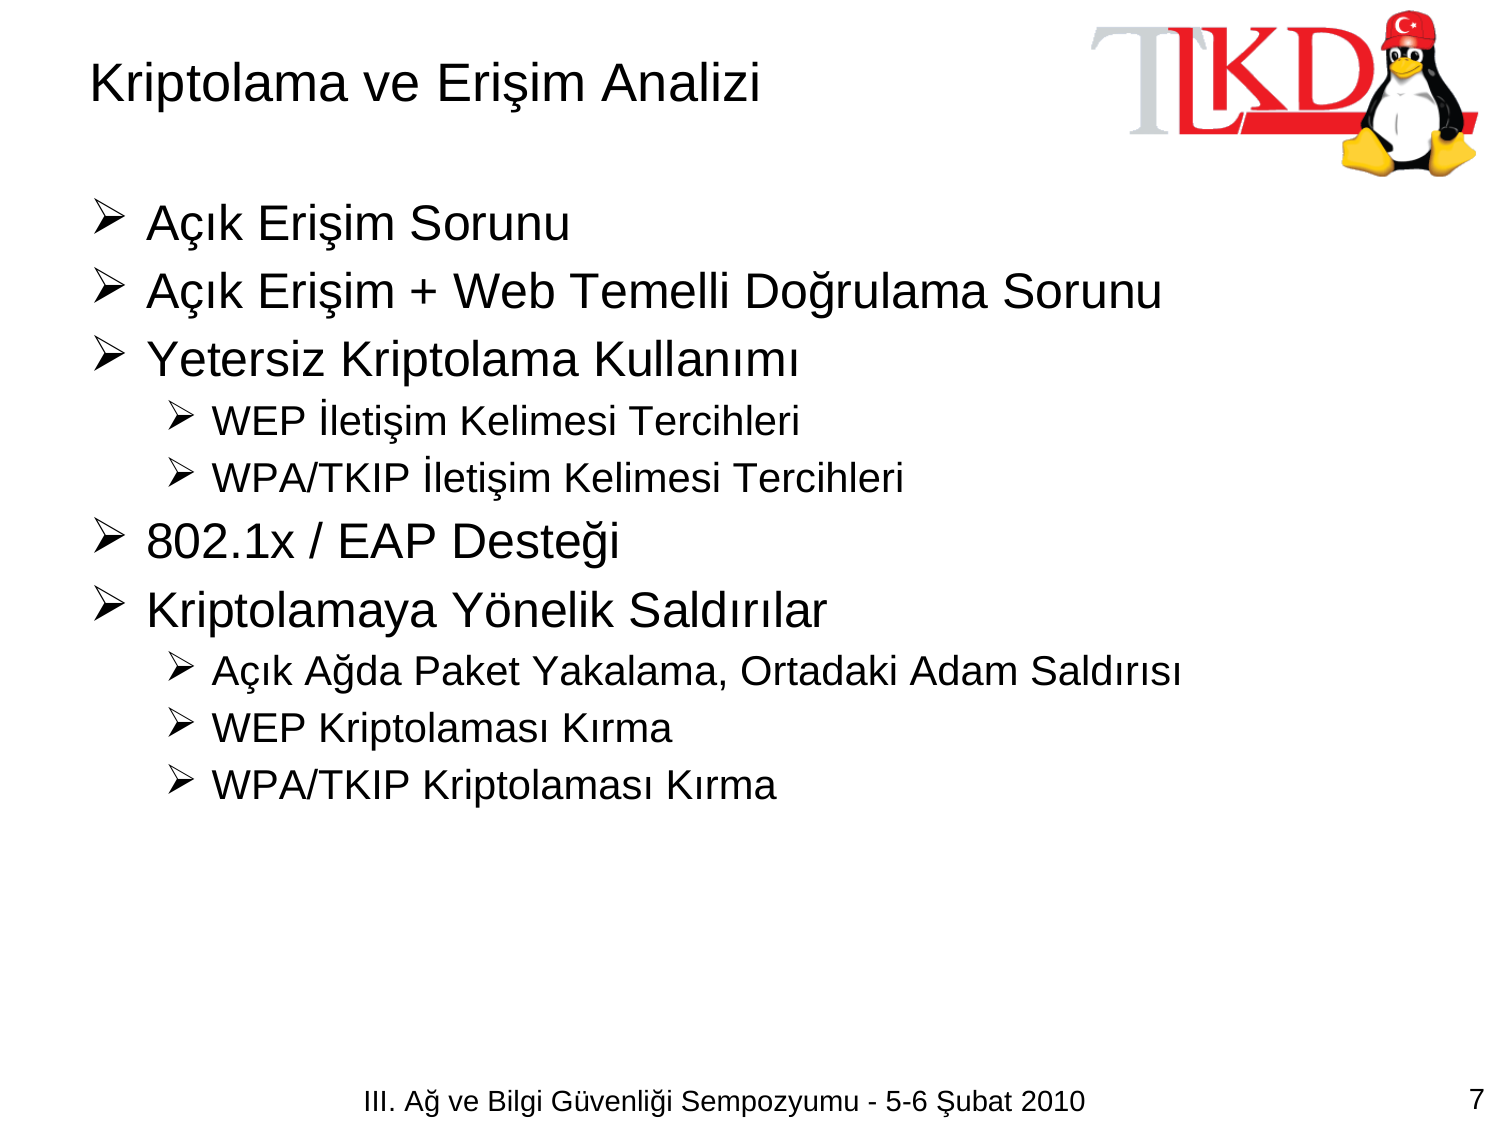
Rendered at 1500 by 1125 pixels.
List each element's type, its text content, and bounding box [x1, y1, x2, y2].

title Kriptolama ve Erişim Analizi [75, 45, 1070, 151]
list Açık Erişim Sorunu Açık Erişim + Web Temelli Doğrulama Sorunu Yetersiz Kriptolama Kullanımı WEP İletişim Kelimesi Tercihleri WPA/TKIP İletişim Kelimesi Tercihleri 802.1x / EAP Desteği Kriptolamaya Yönelik Saldırılar Açık Ağda Paket Yakalama, Ortadaki Adam Saldırısı WEP Kriptolaması Kırma WPA/TKIP Kriptolaması Kırma [75, 187, 1426, 1013]
picture [1087, 0, 1491, 188]
